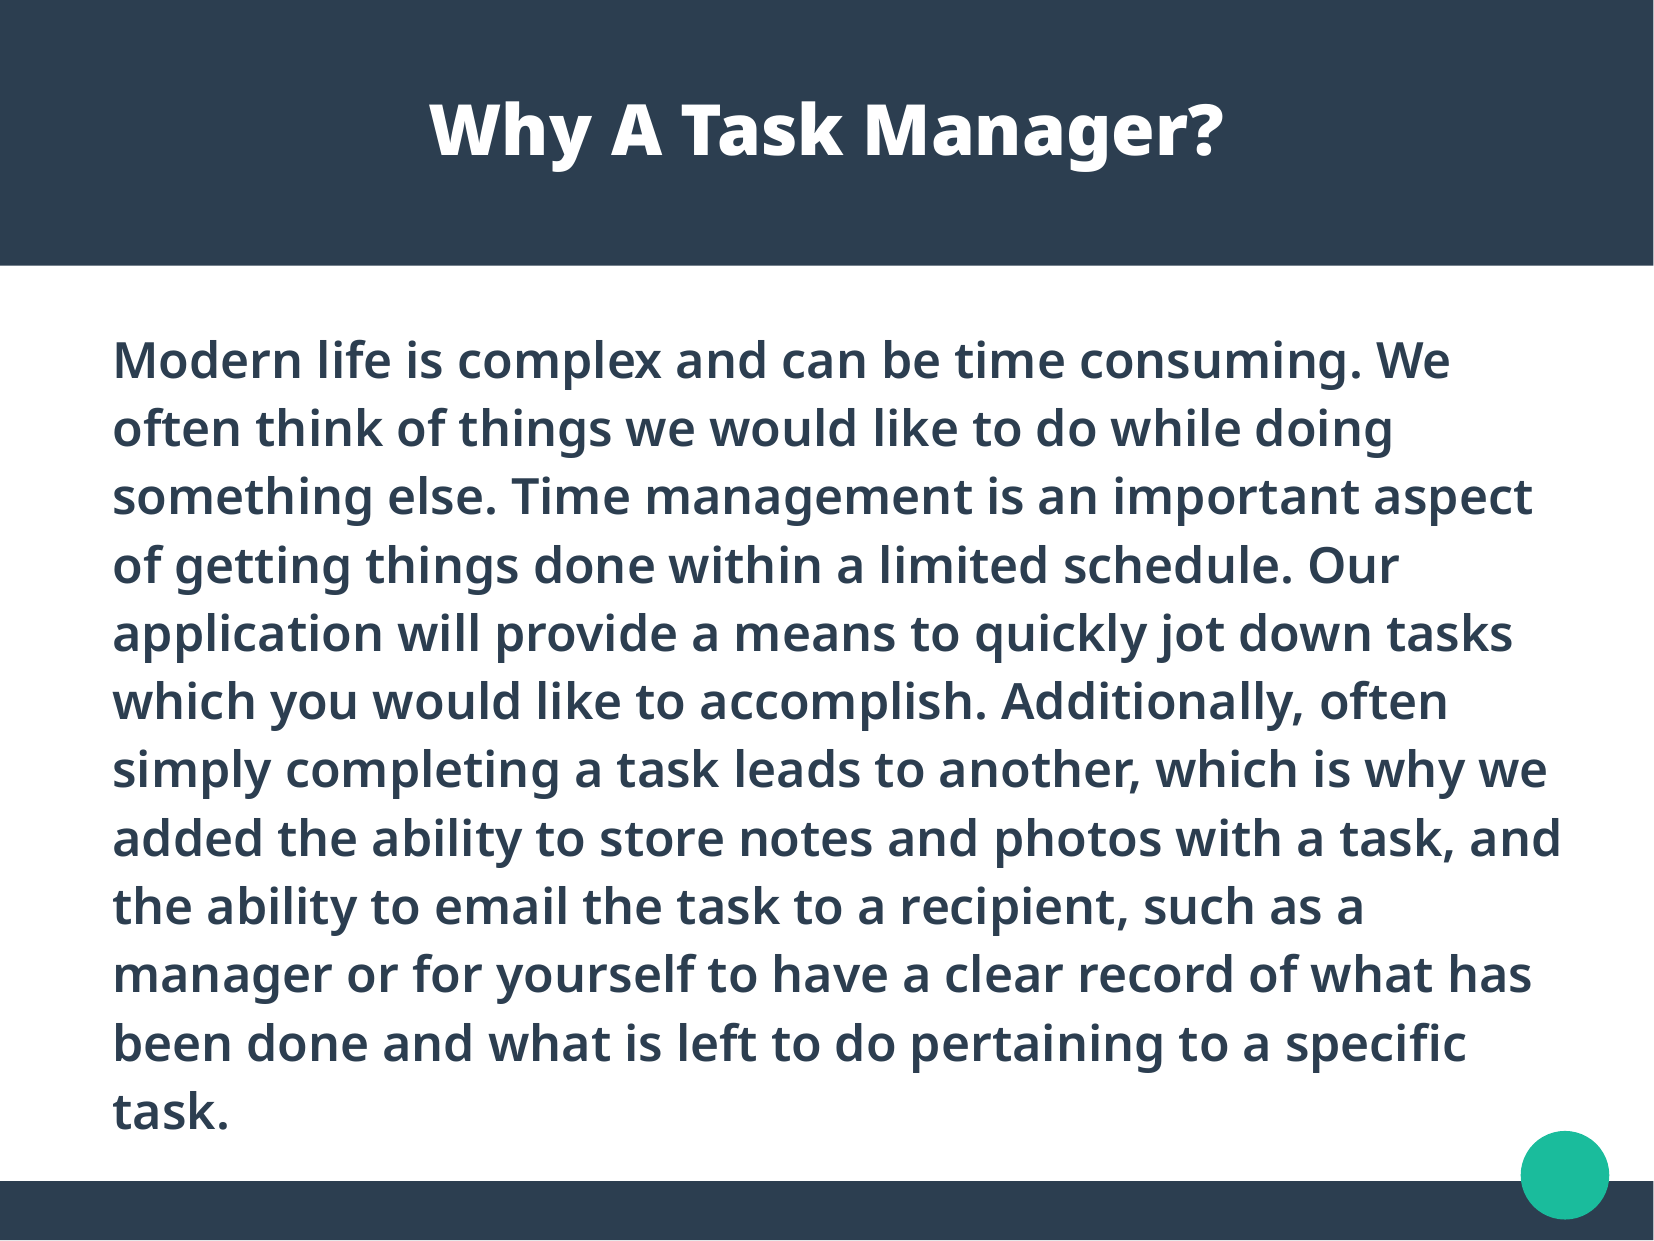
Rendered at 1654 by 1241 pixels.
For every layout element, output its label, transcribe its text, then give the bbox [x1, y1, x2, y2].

title Why A Task Manager? [59, 49, 1595, 207]
list Modern life is complex and can be time consuming. We often think of things we would like to do while doing something else. Time management is an important aspect of getting things done within a limited schedule. Our application will provide a means to quickly jot down tasks which you would like to accomplish. Additionally, often simply completing a task leads to another, which is why we added the ability to store notes and photos with a task, and the ability to email the task to a recipient, such as a manager or for yourself to have a clear record of what has been done and what is left to do pertaining to a specific task. [59, 324, 1595, 1152]
